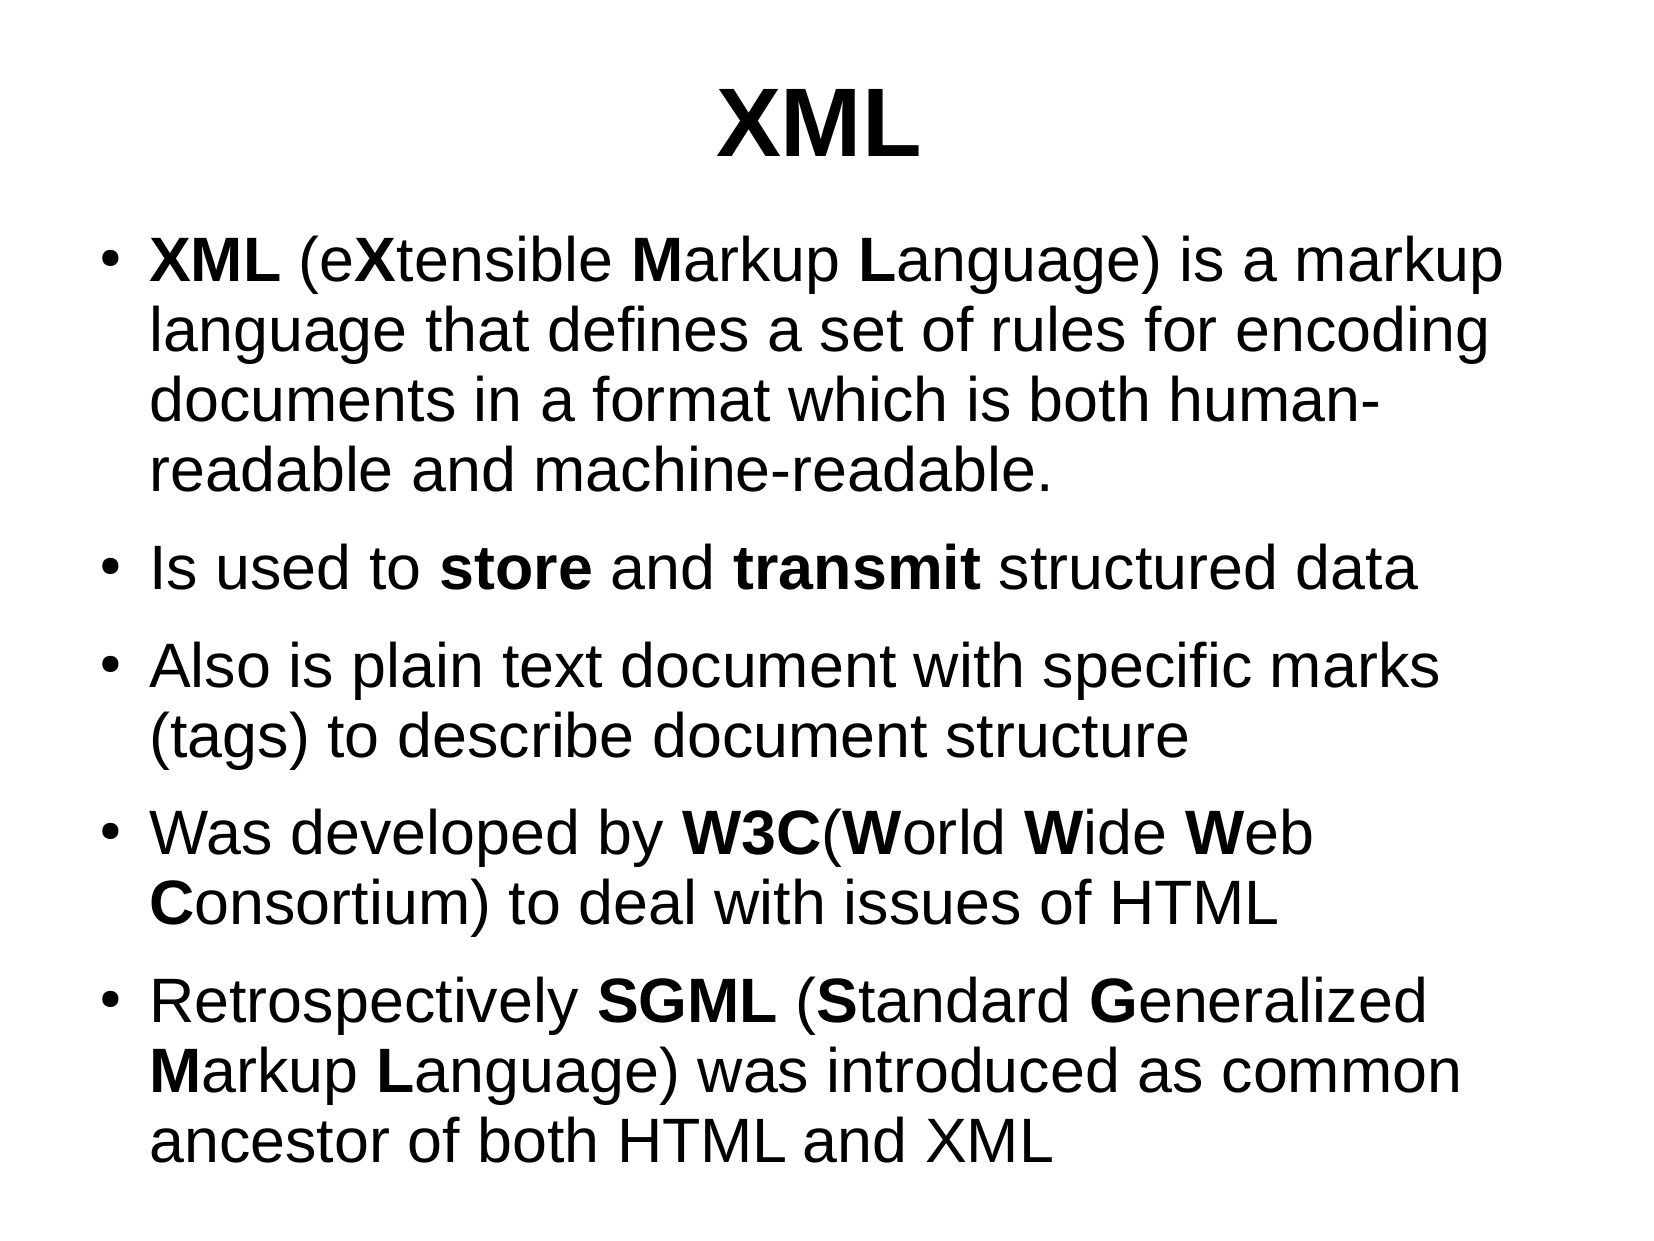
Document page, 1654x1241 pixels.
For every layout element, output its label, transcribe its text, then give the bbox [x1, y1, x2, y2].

title XML [82, 49, 1571, 196]
list XML (eXtensible Markup Language) is a markup language that defines a set of rules for encoding documents in a format which is both human-readable and machine-readable. Is used to store and transmit structured data Also is plain text document with specific marks (tags) to describe document structure Was developed by W3C(World Wide Web Consortium) to deal with issues of HTML Retrospectively SGML (Standard Generalized Markup Language) was introduced as common ancestor of both HTML and XML [82, 225, 1538, 1186]
